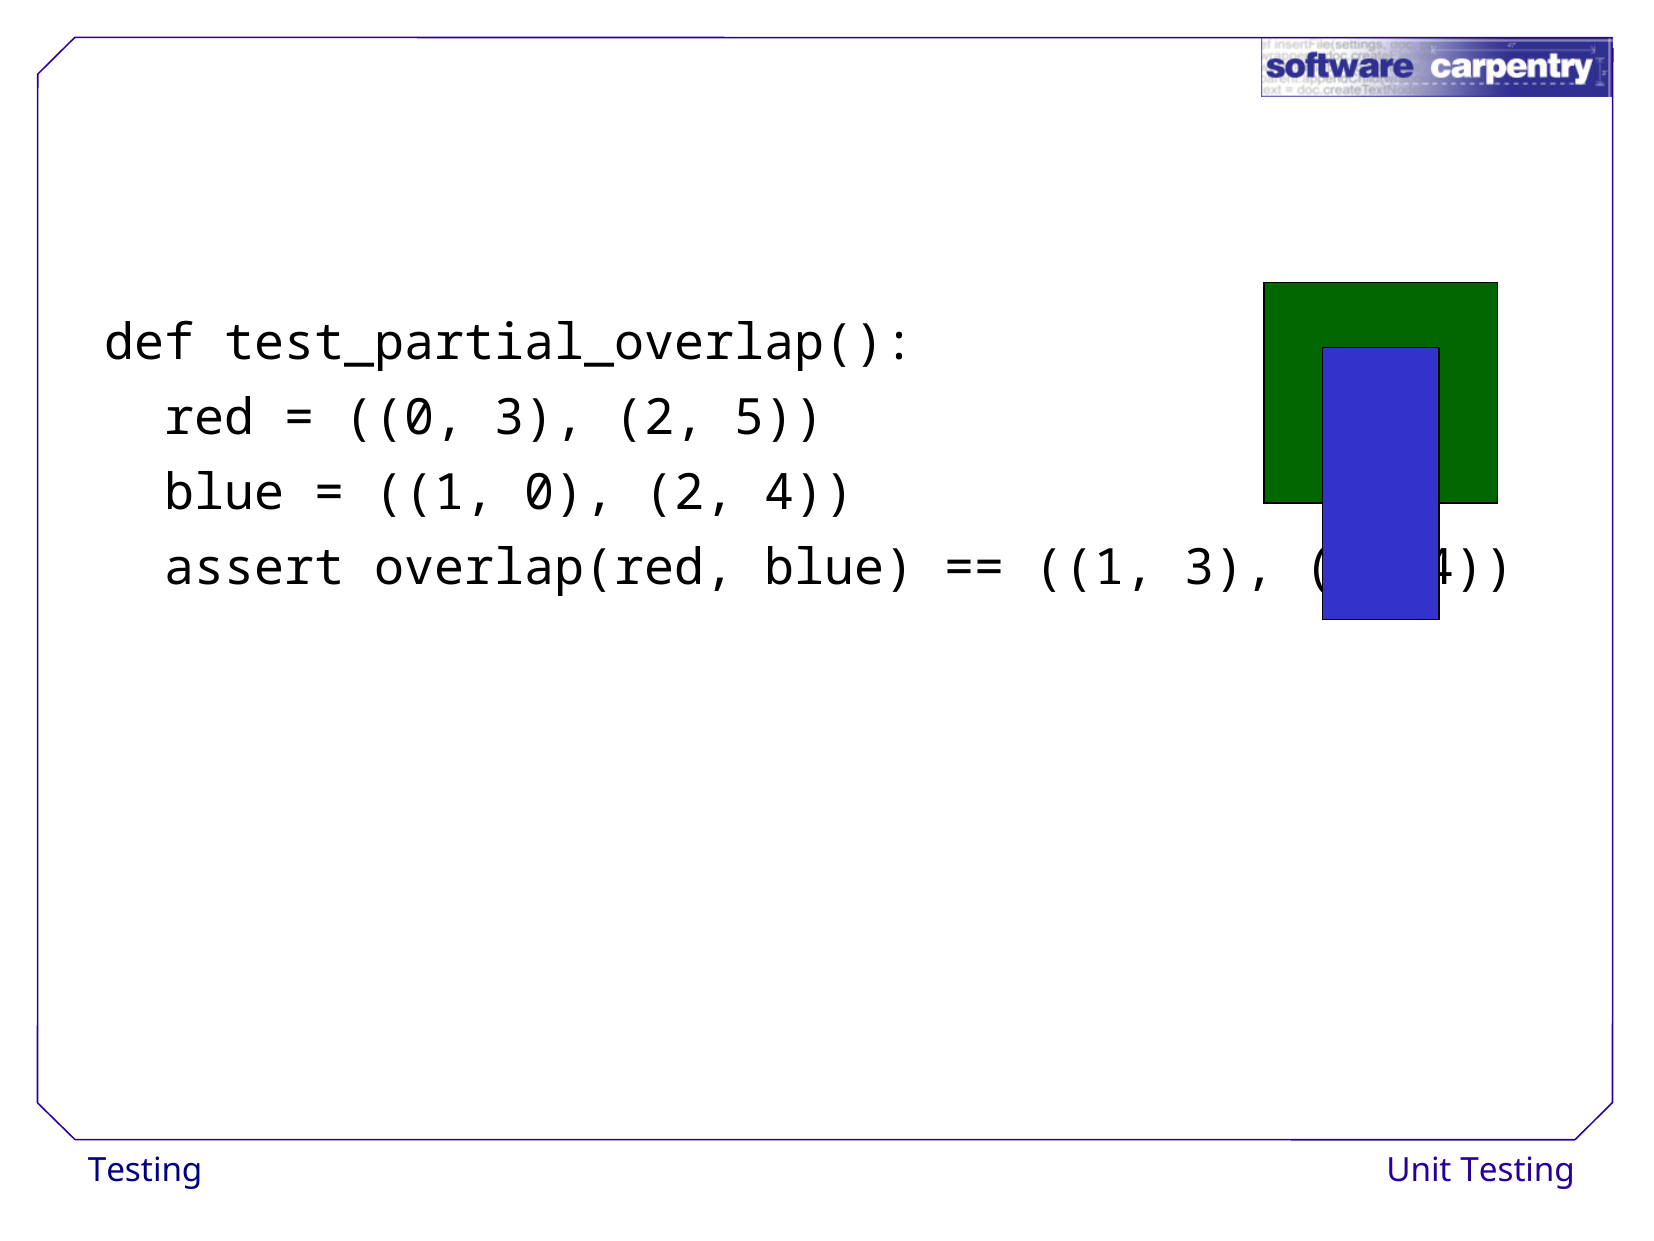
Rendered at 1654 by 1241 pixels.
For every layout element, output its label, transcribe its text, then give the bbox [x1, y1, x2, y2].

text_box [1264, 282, 1498, 620]
picture [1261, 39, 1613, 97]
text_box def test_partial_overlap(): red = ((0, 3), (2, 5)) blue = ((1, 0), (2, 4)) assert overlap(red, blue) == ((1, 3), (2, 4)) [89, 287, 1512, 621]
